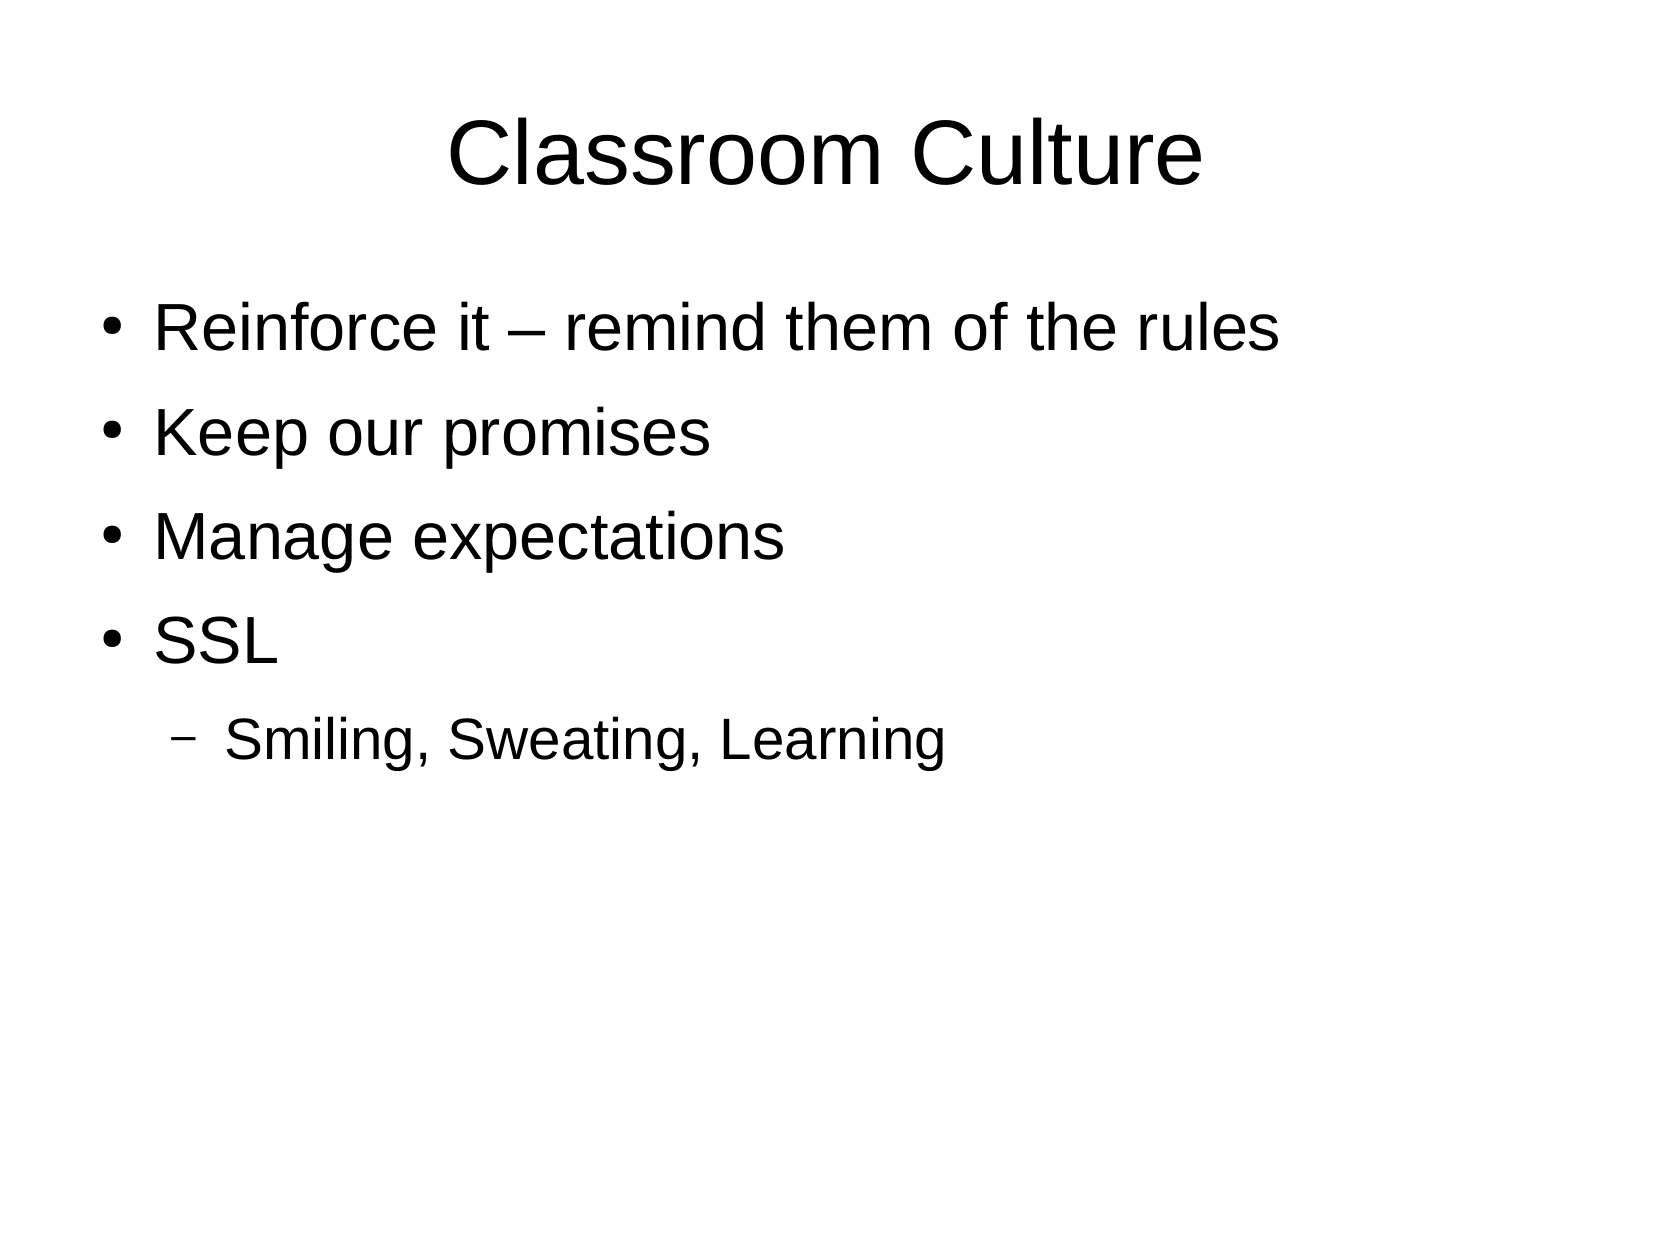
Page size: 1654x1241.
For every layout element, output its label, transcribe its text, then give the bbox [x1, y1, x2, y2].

list Reinforce it – remind them of the rules Keep our promises Manage expectations SSL Smiling, Sweating, Learning [82, 290, 1571, 1109]
title Classroom Culture [82, 49, 1571, 257]
